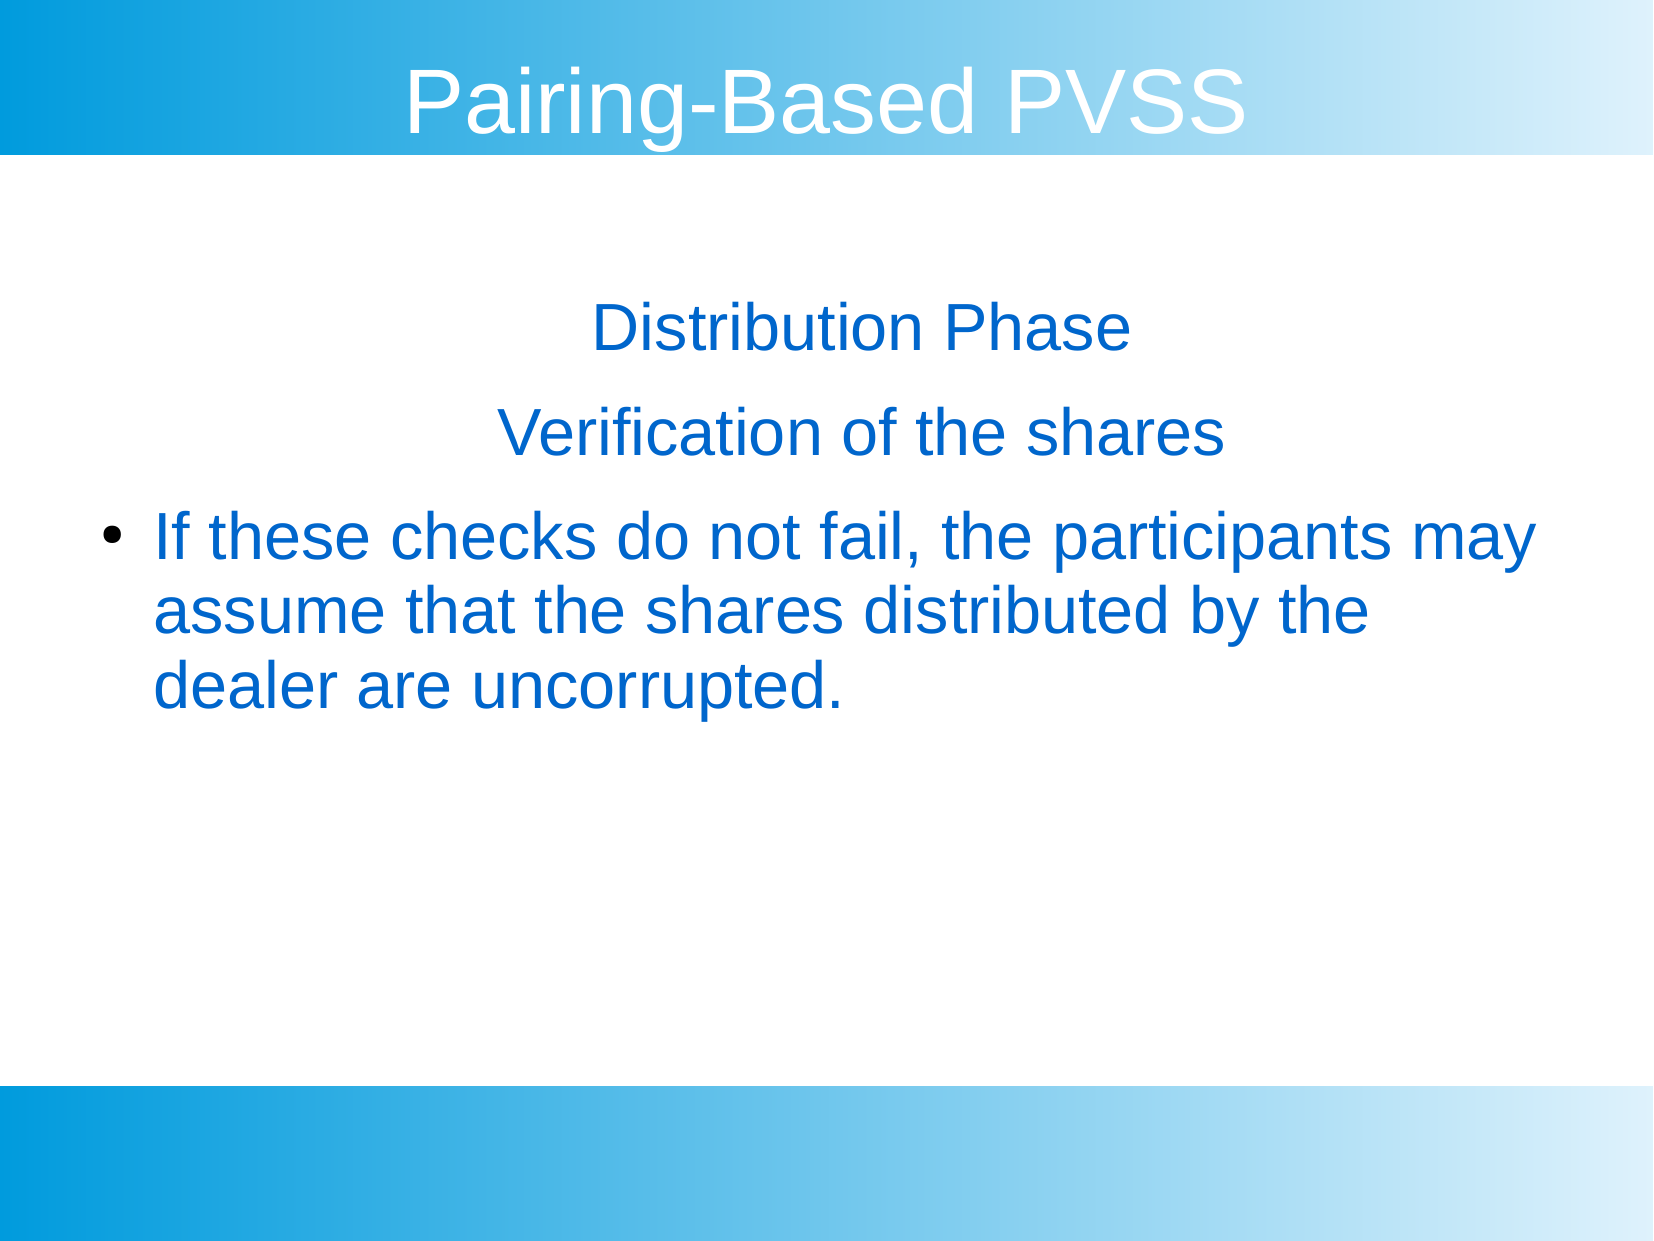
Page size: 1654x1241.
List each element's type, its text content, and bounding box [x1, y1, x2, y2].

title Pairing-Based PVSS [82, 49, 1571, 155]
list Distribution Phase Verification of the shares If these checks do not fail, the participants may assume that the shares distributed by the dealer are uncorrupted. [82, 290, 1571, 1010]
